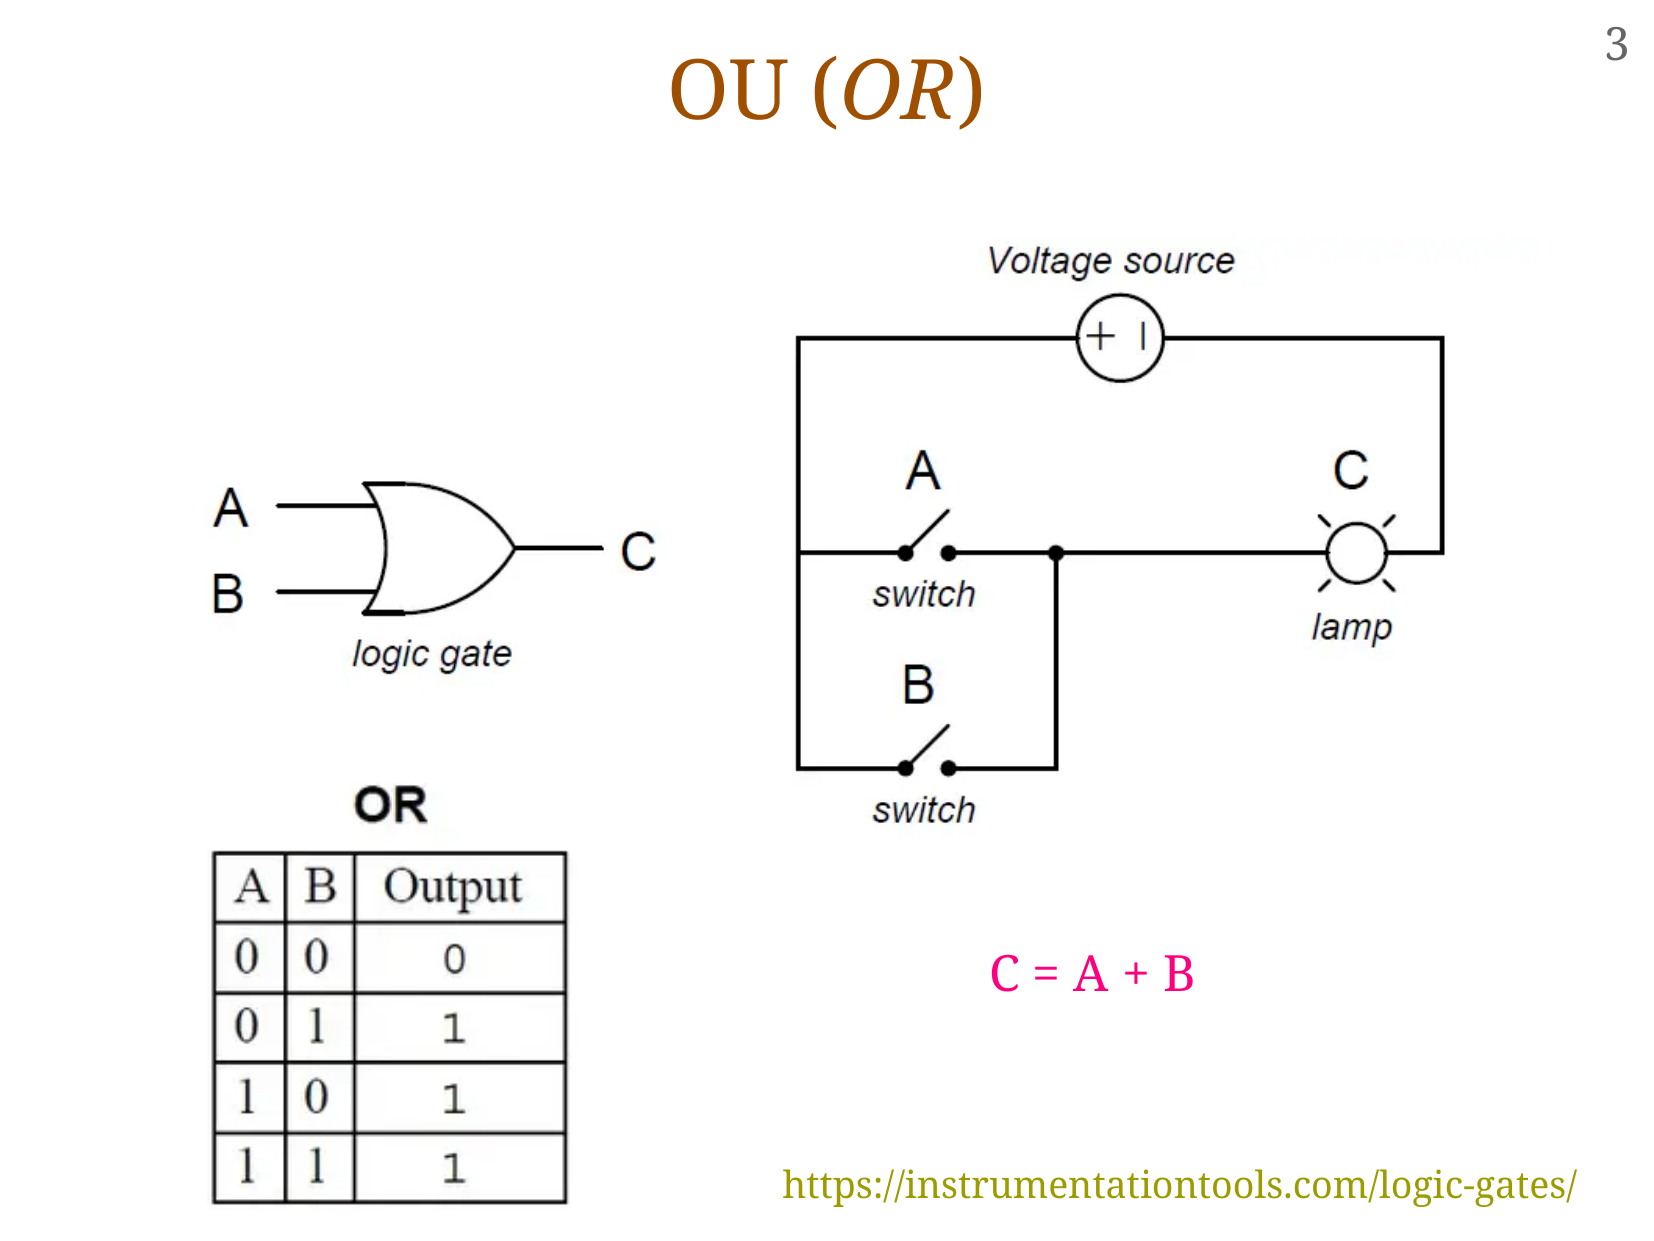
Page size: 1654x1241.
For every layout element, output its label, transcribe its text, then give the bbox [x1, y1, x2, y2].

title OU (OR) [59, 29, 1595, 148]
picture [118, 236, 1537, 1211]
text_box C = A + B [974, 930, 1506, 1014]
text_box https://instrumentationtools.com/logic-gates/ [767, 1151, 1593, 1218]
